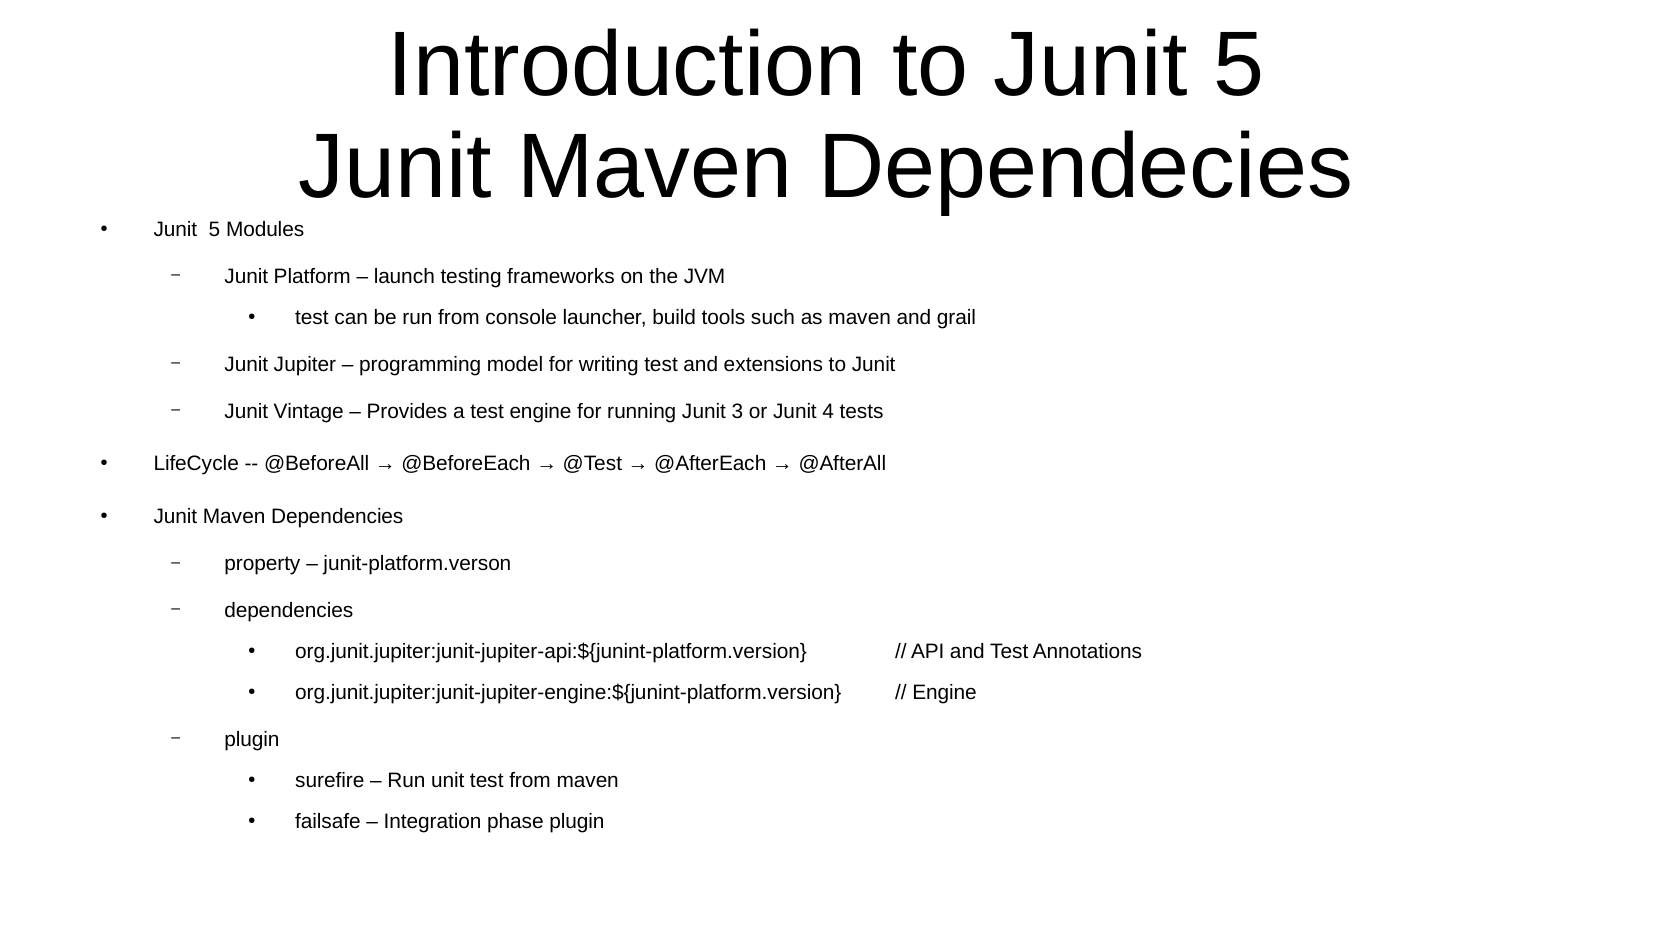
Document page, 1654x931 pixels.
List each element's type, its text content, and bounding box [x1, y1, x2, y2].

title Introduction to Junit 5 Junit Maven Dependecies [82, 12, 1571, 217]
list Junit 5 Modules Junit Platform – launch testing frameworks on the JVM test can be run from console launcher, build tools such as maven and grail Junit Jupiter – programming model for writing test and extensions to Junit Junit Vintage – Provides a test engine for running Junit 3 or Junit 4 tests LifeCycle -- @BeforeAll → @BeforeEach → @Test → @AfterEach → @AfterAll Junit Maven Dependencies property – junit-platform.verson dependencies org.junit.jupiter:junit-jupiter-api:${junint-platform.version} // API and Test Annotations org.junit.jupiter:junit-jupiter-engine:${junint-platform.version} // Engine plugin surefire – Run unit test from maven failsafe – Integration phase plugin [82, 217, 1613, 863]
